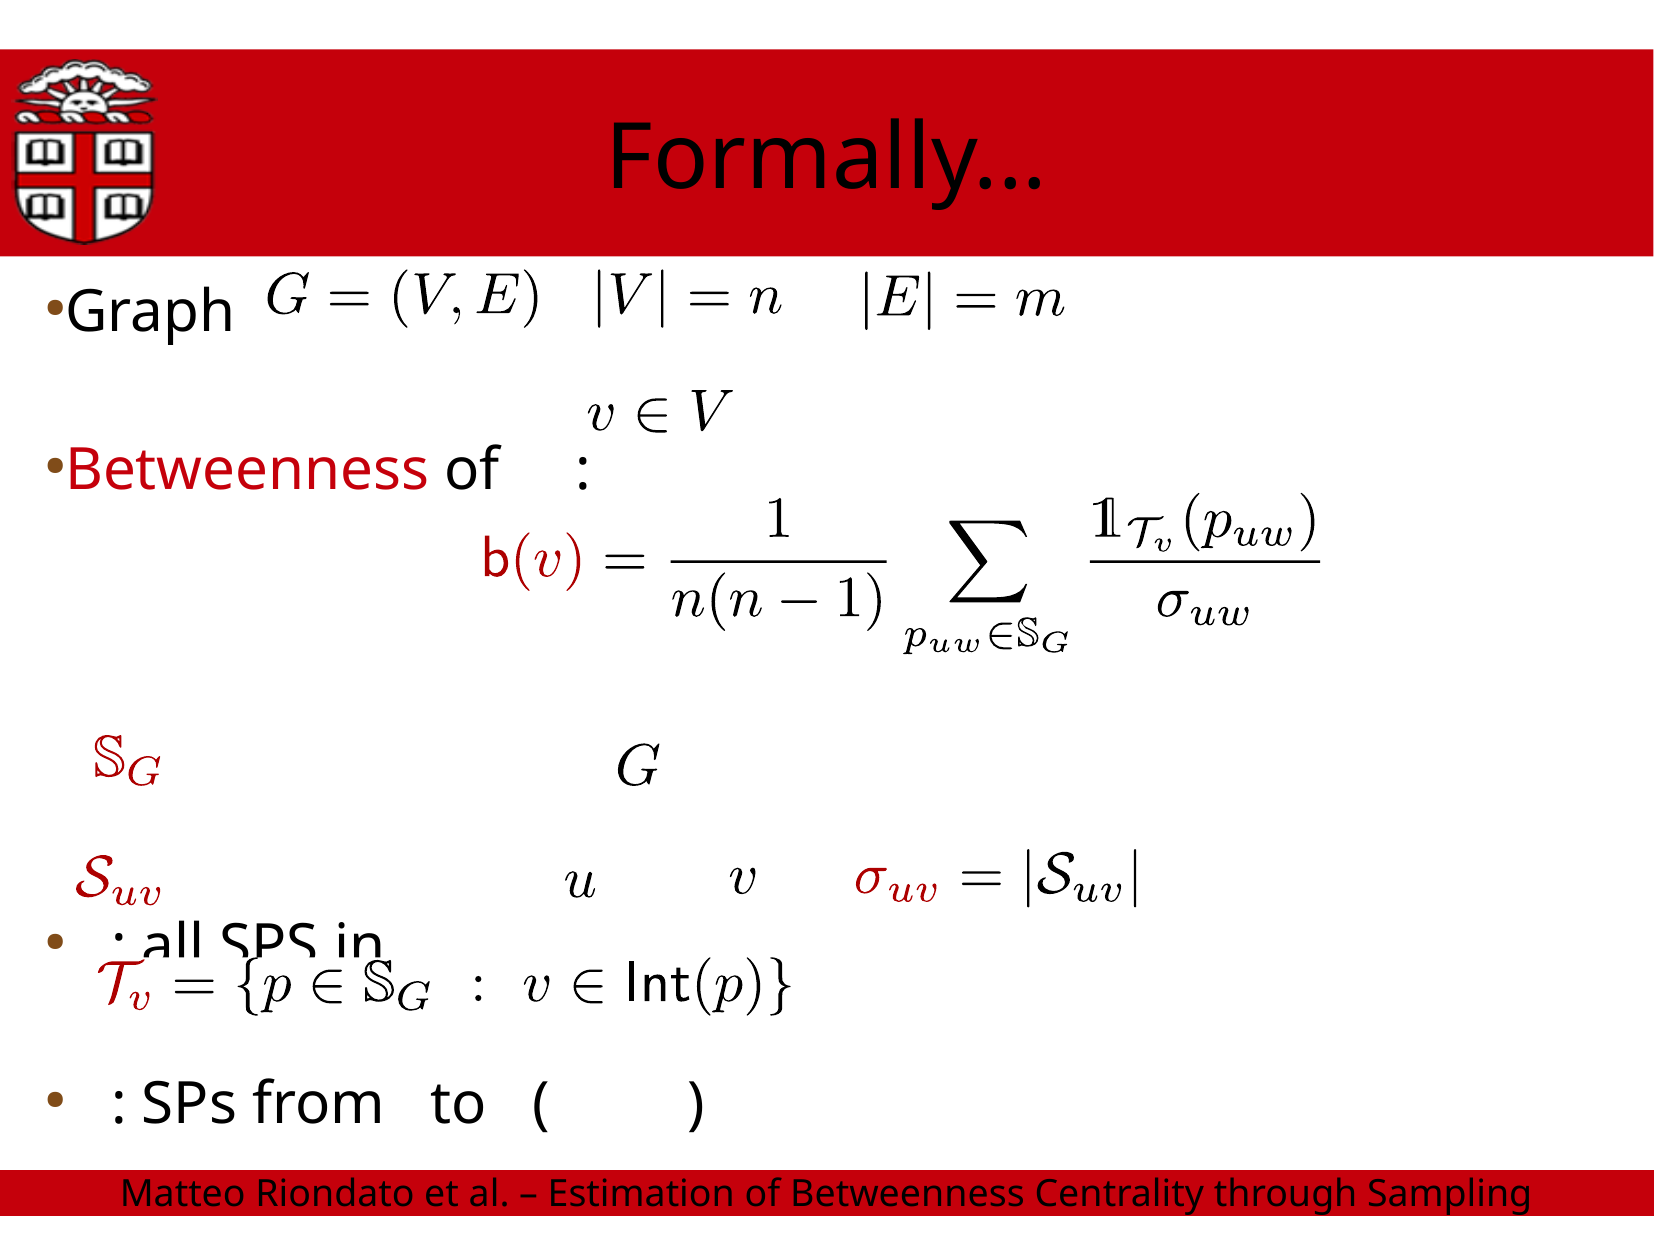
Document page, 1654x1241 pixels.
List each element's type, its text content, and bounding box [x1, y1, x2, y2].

text_box [93, 735, 163, 786]
text_box Matteo Riondato et al. – Estimation of Betweenness Centrality through Sampling [0, 1170, 1654, 1216]
text_box [615, 743, 661, 786]
text_box [853, 849, 1144, 908]
text_box [75, 855, 164, 906]
text_box [95, 957, 796, 1016]
text_box [563, 871, 597, 898]
title Formally... [0, 49, 1654, 257]
text_box Graph Betweenness of : : all SPS in : SPs from to ( ) [30, 261, 1621, 1034]
text_box [480, 492, 1321, 655]
text_box [264, 269, 544, 328]
text_box [591, 269, 784, 328]
text_box [858, 271, 1067, 331]
text_box [728, 867, 759, 895]
text_box [586, 390, 736, 433]
picture [11, 59, 158, 245]
